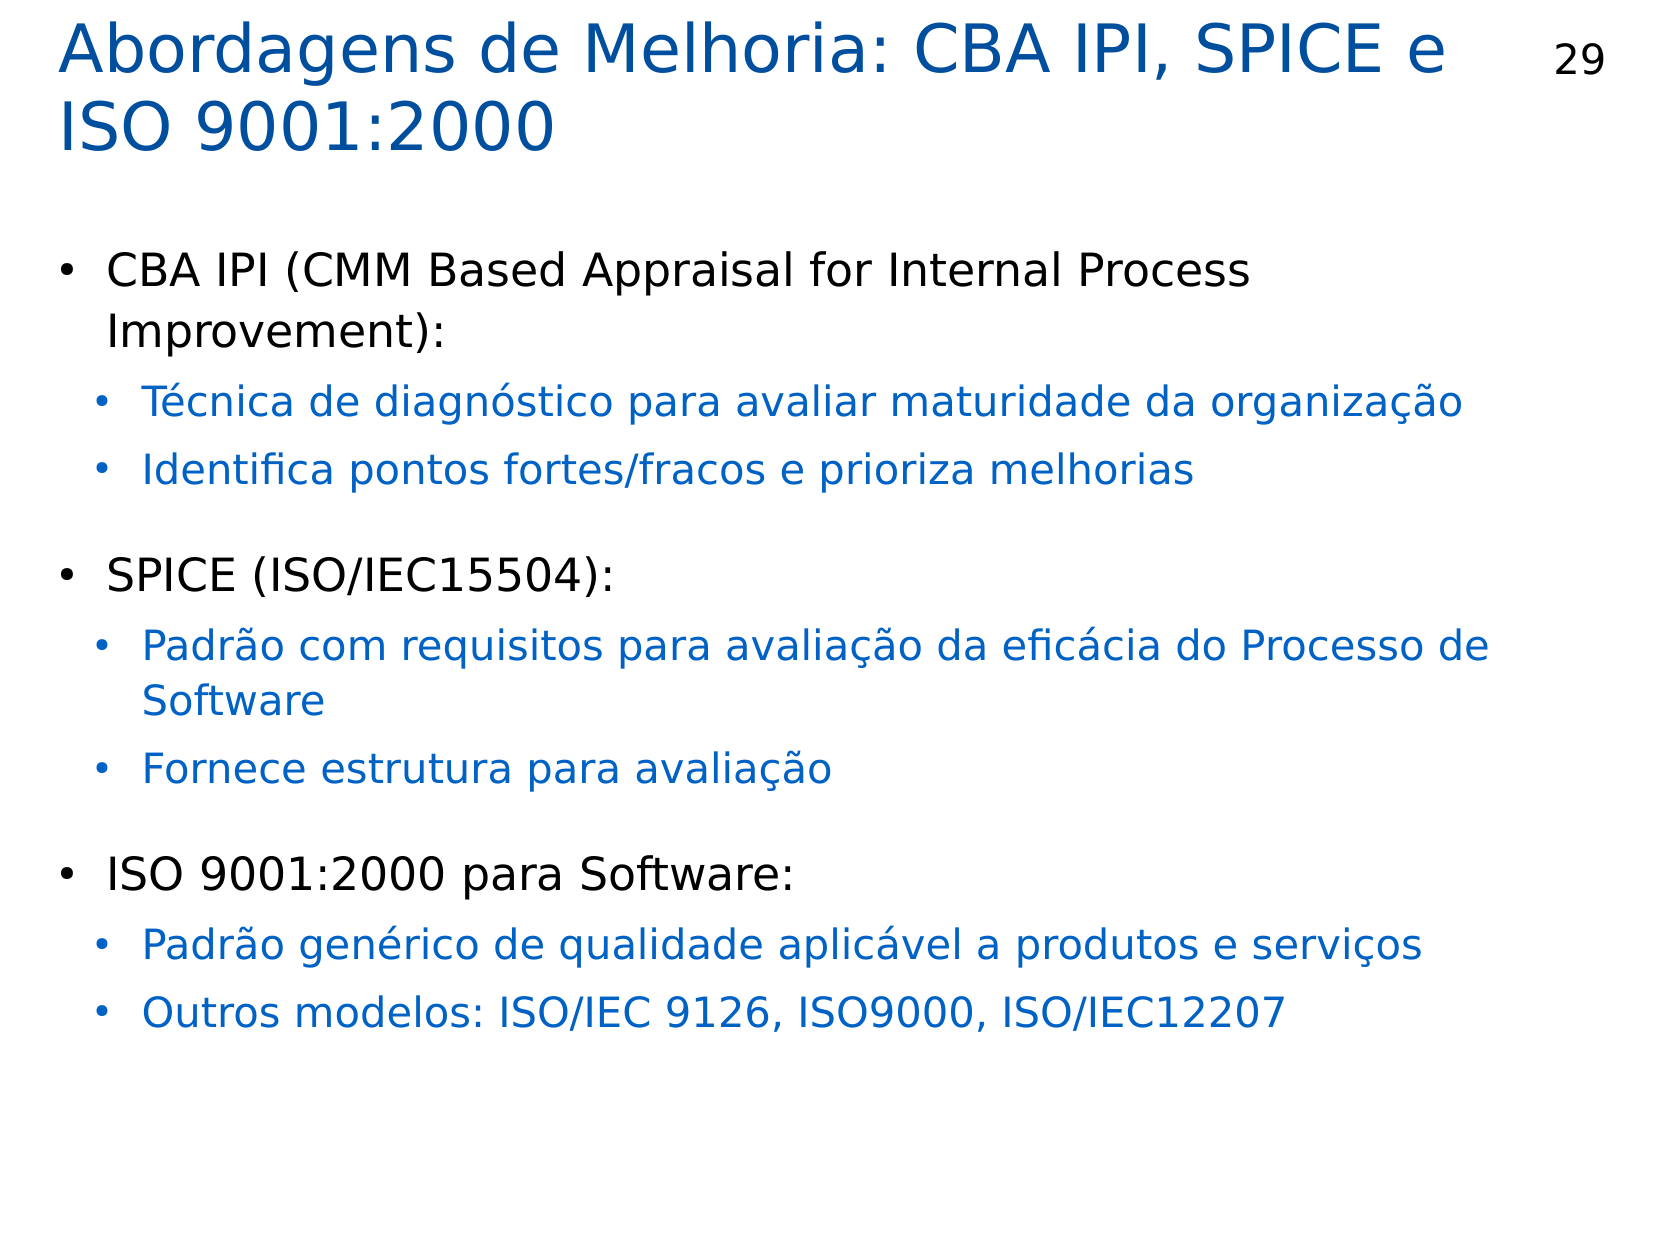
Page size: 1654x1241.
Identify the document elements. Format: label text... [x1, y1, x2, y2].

title Abordagens de Melhoria: CBA IPI, SPICE e ISO 9001:2000 [59, 10, 1506, 167]
list CBA IPI (CMM Based Appraisal for Internal Process Improvement): Técnica de diagnóstico para avaliar maturidade da organização Identifica pontos fortes/fracos e prioriza melhorias SPICE (ISO/IEC15504): Padrão com requisitos para avaliação da eficácia do Processo de Software Fornece estrutura para avaliação ISO 9001:2000 para Software: Padrão genérico de qualidade aplicável a produtos e serviços Outros modelos: ISO/IEC 9126, ISO9000, ISO/IEC12207 [59, 236, 1595, 1211]
